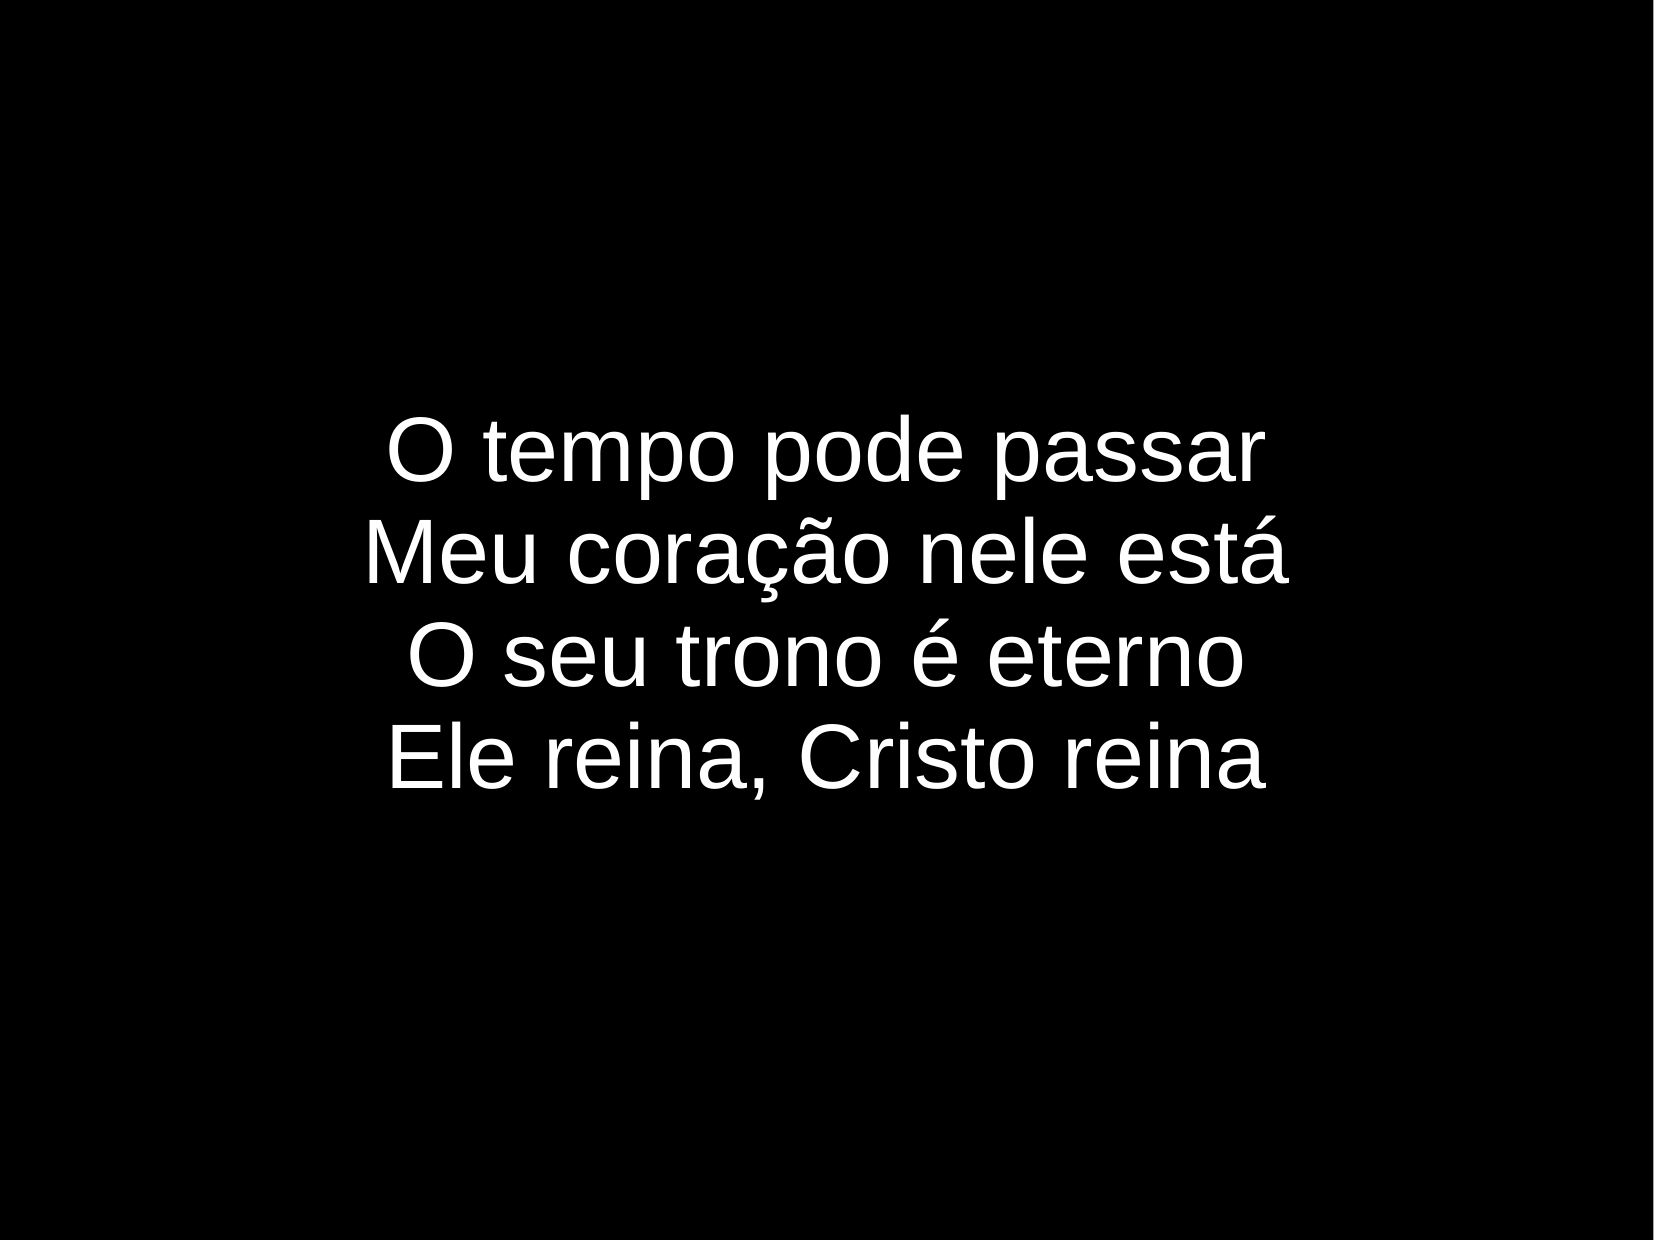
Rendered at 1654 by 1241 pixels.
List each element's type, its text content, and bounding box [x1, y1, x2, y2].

subtitle O tempo pode passar Meu coração nele está O seu trono é eterno Ele reina, Cristo reina [82, 49, 1571, 1158]
